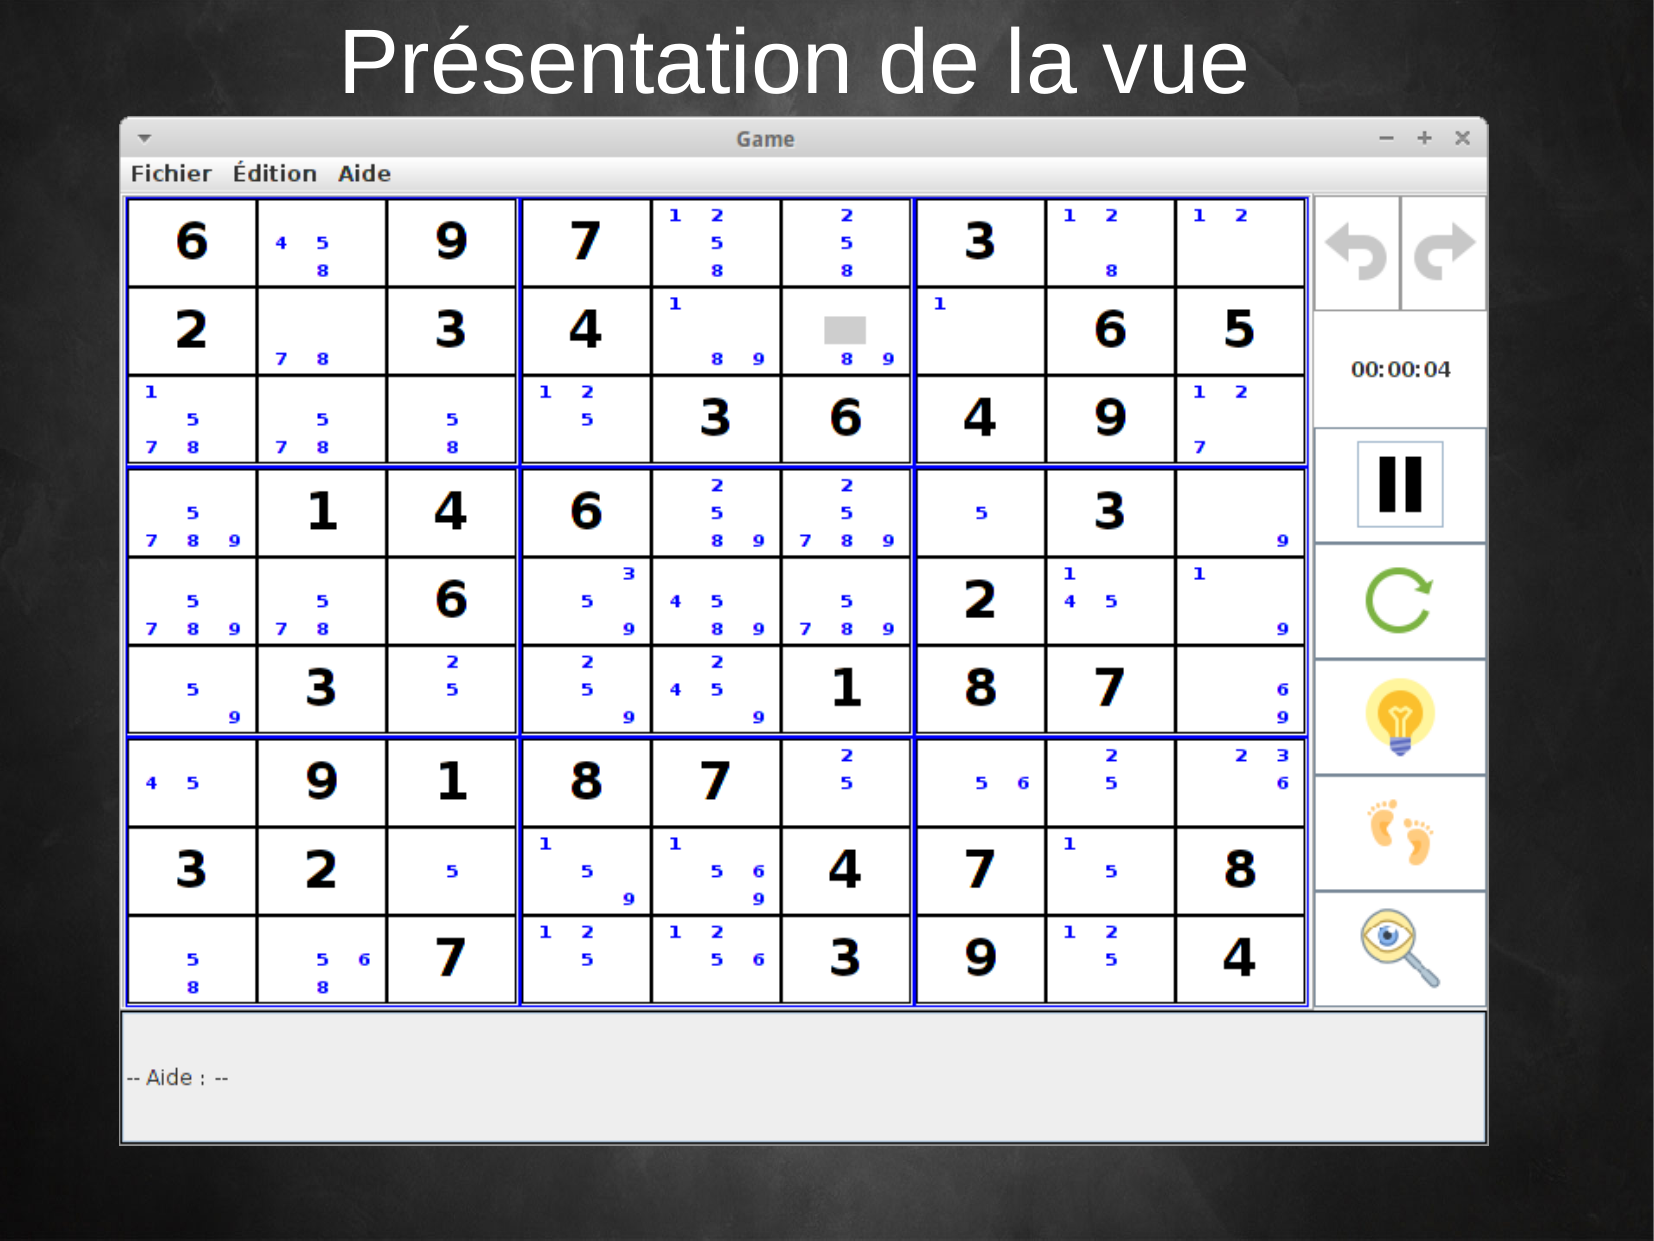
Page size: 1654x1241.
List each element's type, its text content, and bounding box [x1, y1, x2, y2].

picture [0, 0, 1654, 1241]
title Présentation de la vue [35, 0, 1607, 154]
